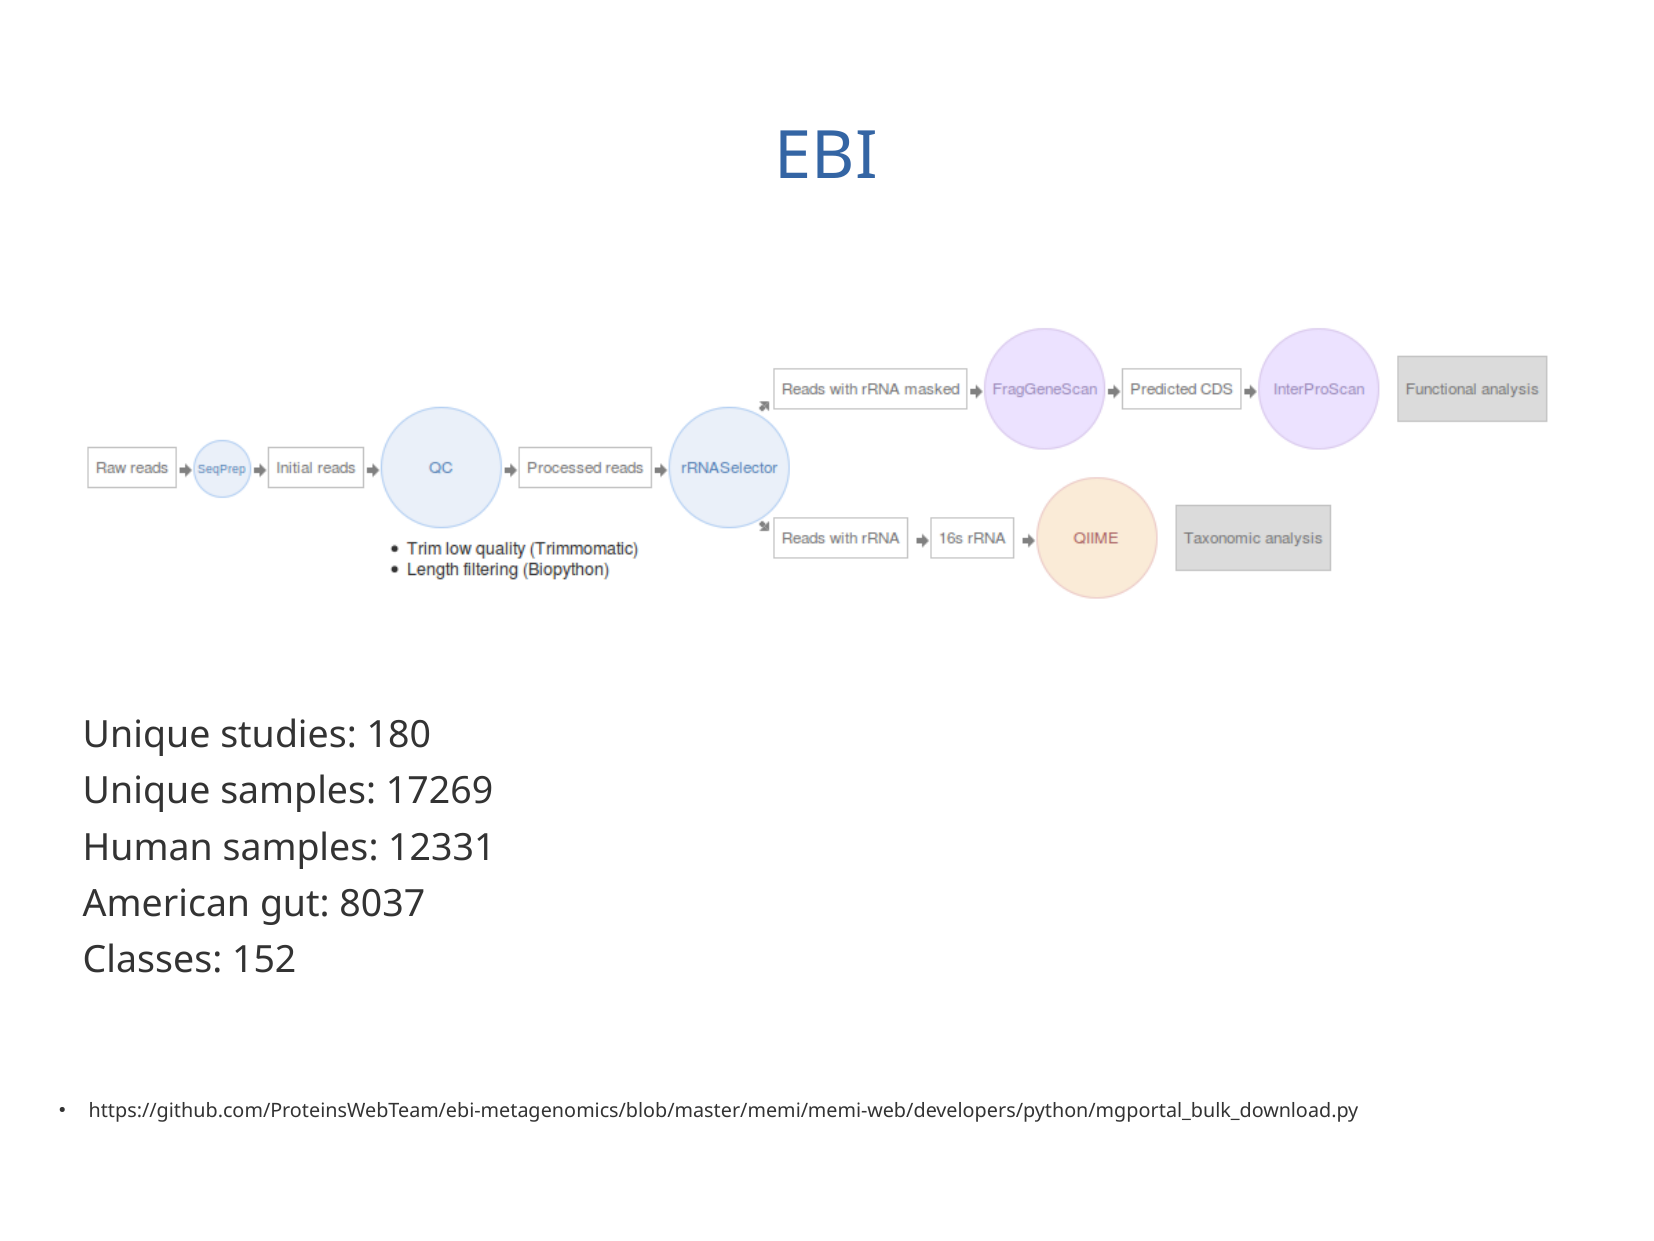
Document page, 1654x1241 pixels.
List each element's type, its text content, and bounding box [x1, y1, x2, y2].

list Unique studies: 180 Unique samples: 17269 Human samples: 12331 American gut: 8037 Classes: 152 [82, 707, 1571, 1051]
title EBI [82, 49, 1571, 257]
text_box https://github.com/ProteinsWebTeam/ebi-metagenomics/blob/master/memi/memi-web/developers/python/mgportal_bulk_download.py [45, 1096, 1611, 1141]
picture [82, 309, 1571, 614]
